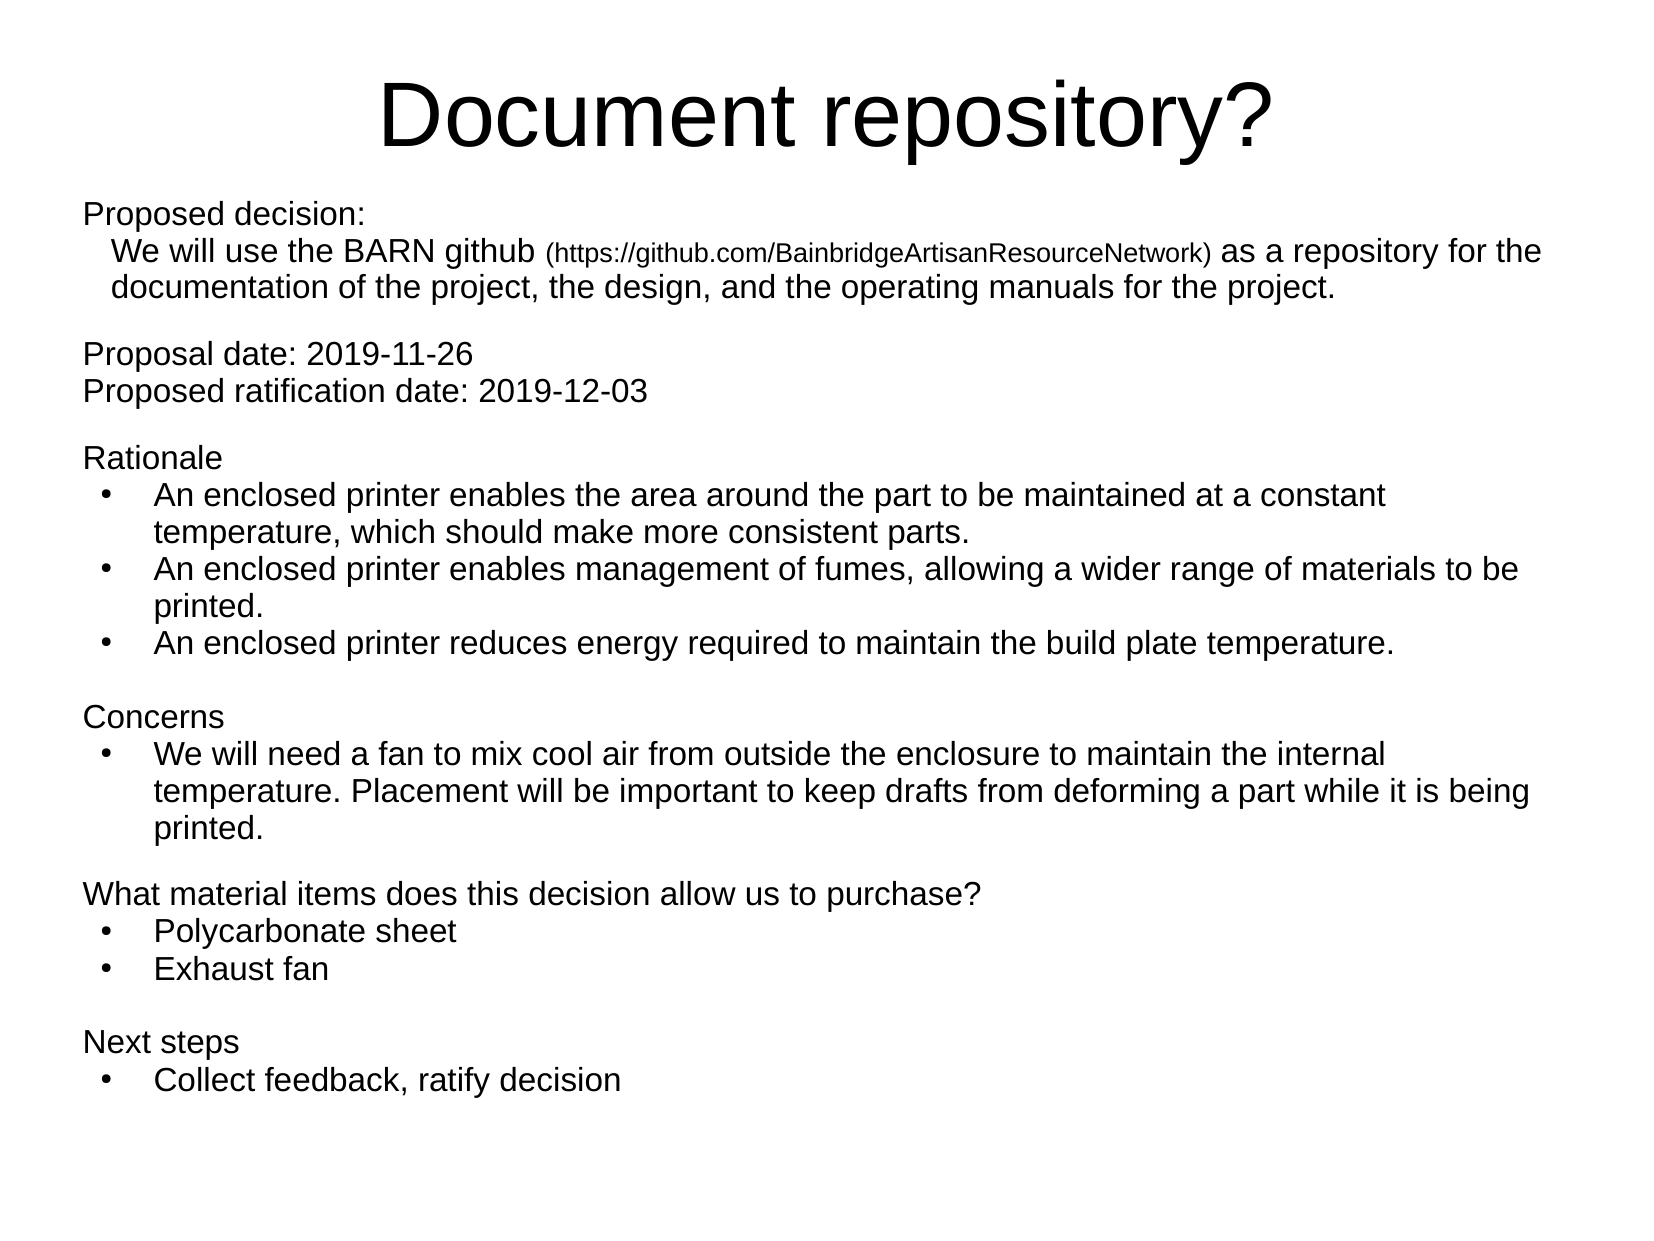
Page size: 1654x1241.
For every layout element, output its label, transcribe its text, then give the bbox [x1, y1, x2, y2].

list Proposed decision: We will use the BARN github (https://github.com/BainbridgeArtisanResourceNetwork) as a repository for the documentation of the project, the design, and the operating manuals for the project. Proposal date: 2019-11-26 Proposed ratification date: 2019-12-03 Rationale An enclosed printer enables the area around the part to be maintained at a constant temperature, which should make more consistent parts. An enclosed printer enables management of fumes, allowing a wider range of materials to be printed. An enclosed printer reduces energy required to maintain the build plate temperature. Concerns We will need a fan to mix cool air from outside the enclosure to maintain the internal temperature. Placement will be important to keep drafts from deforming a part while it is being printed. What material items does this decision allow us to purchase? Polycarbonate sheet Exhaust fan Next steps Collect feedback, ratify decision [82, 195, 1571, 1104]
title Document repository? [82, 49, 1571, 181]
